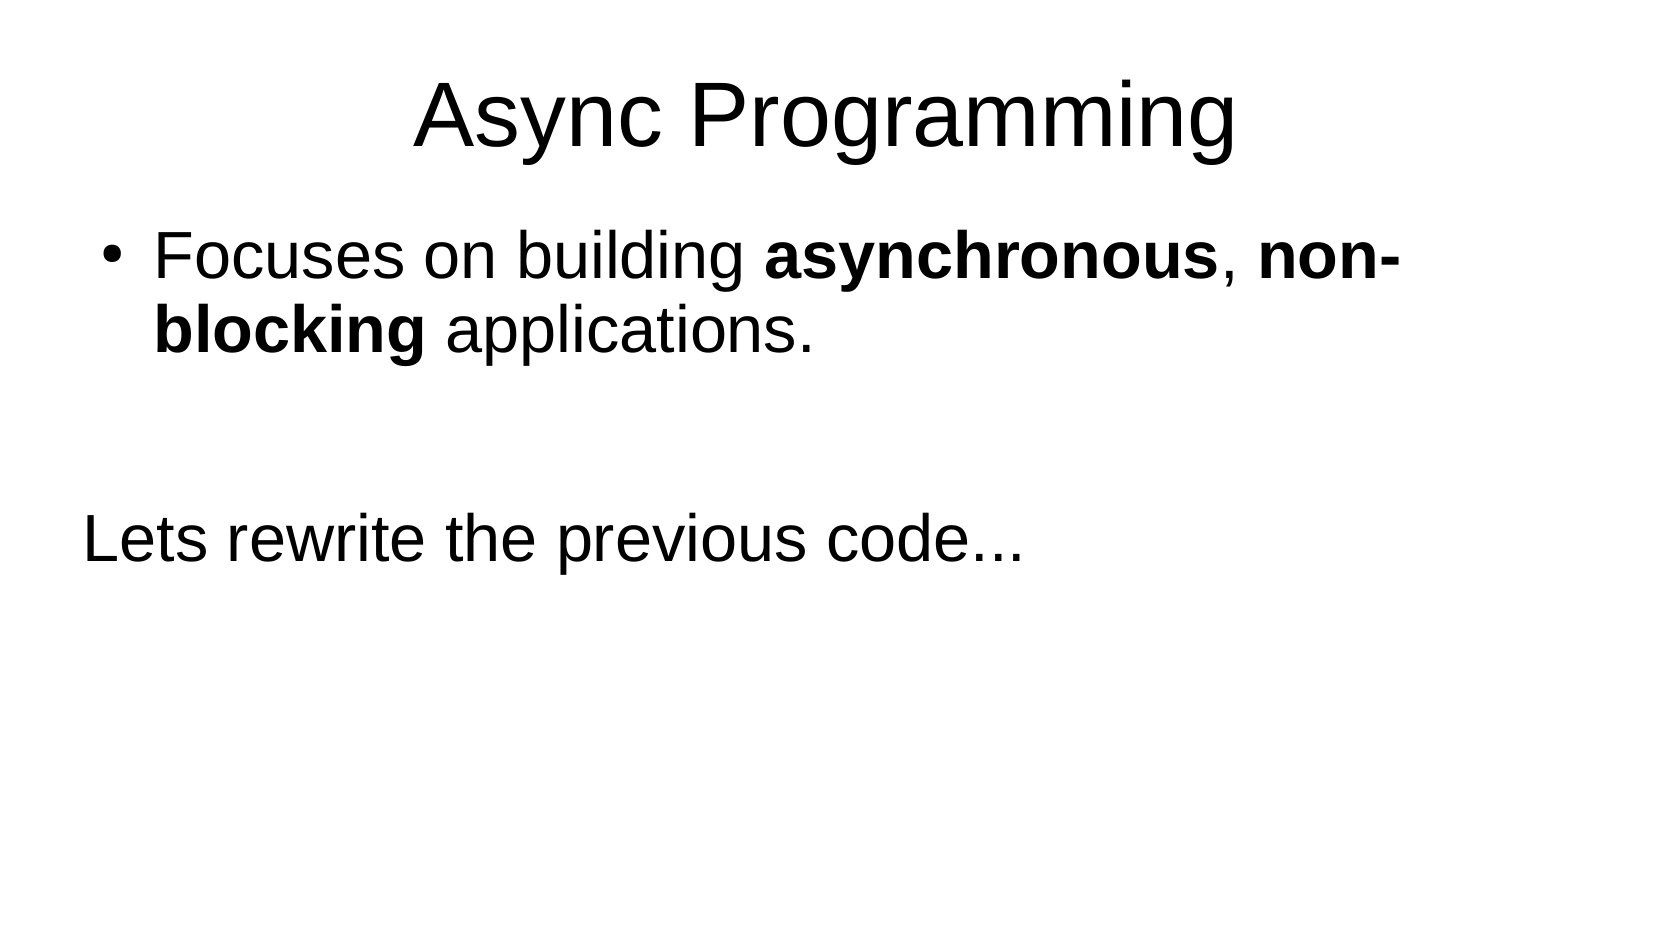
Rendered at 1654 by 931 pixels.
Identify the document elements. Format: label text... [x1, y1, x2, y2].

list Focuses on building asynchronous, non-blocking applications. Lets rewrite the previous code... [82, 217, 1571, 758]
title Async Programming [82, 37, 1571, 193]
